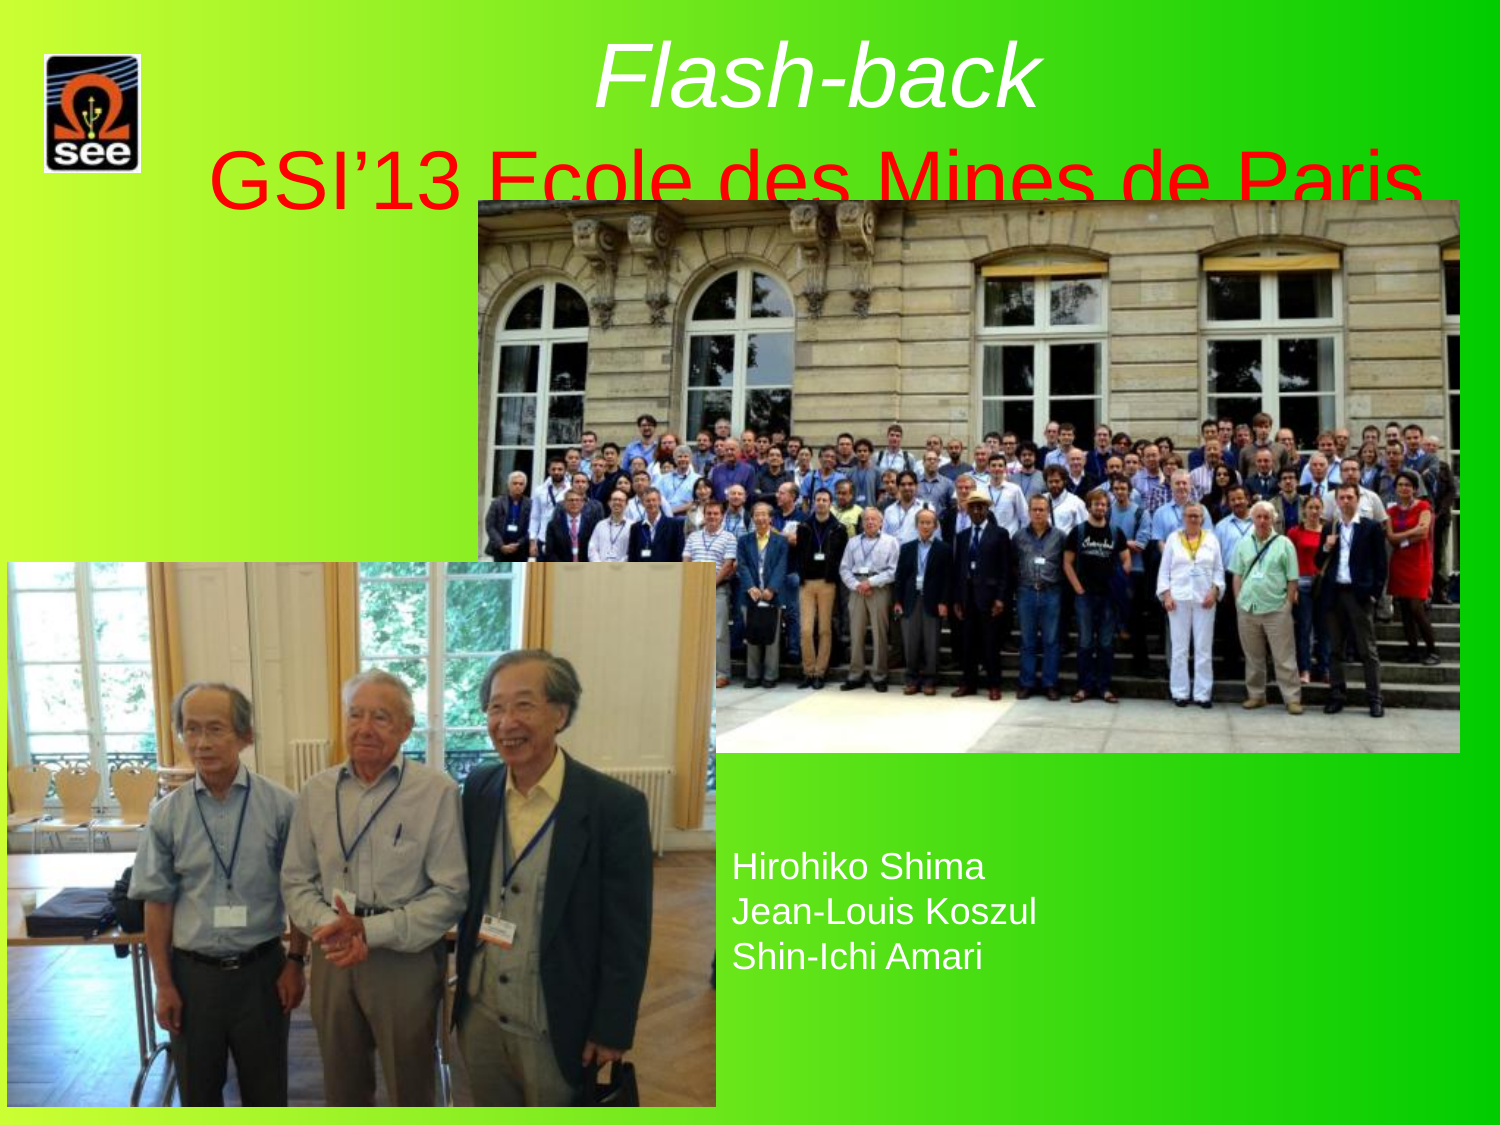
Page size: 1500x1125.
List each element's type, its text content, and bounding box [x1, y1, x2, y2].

text_box Flash-back GSI’13 Ecole des Mines de Paris [135, 8, 1500, 197]
text_box Hirohiko Shima Jean-Louis Koszul Shin-Ichi Amari [717, 834, 1069, 984]
picture [7, 200, 1460, 1107]
